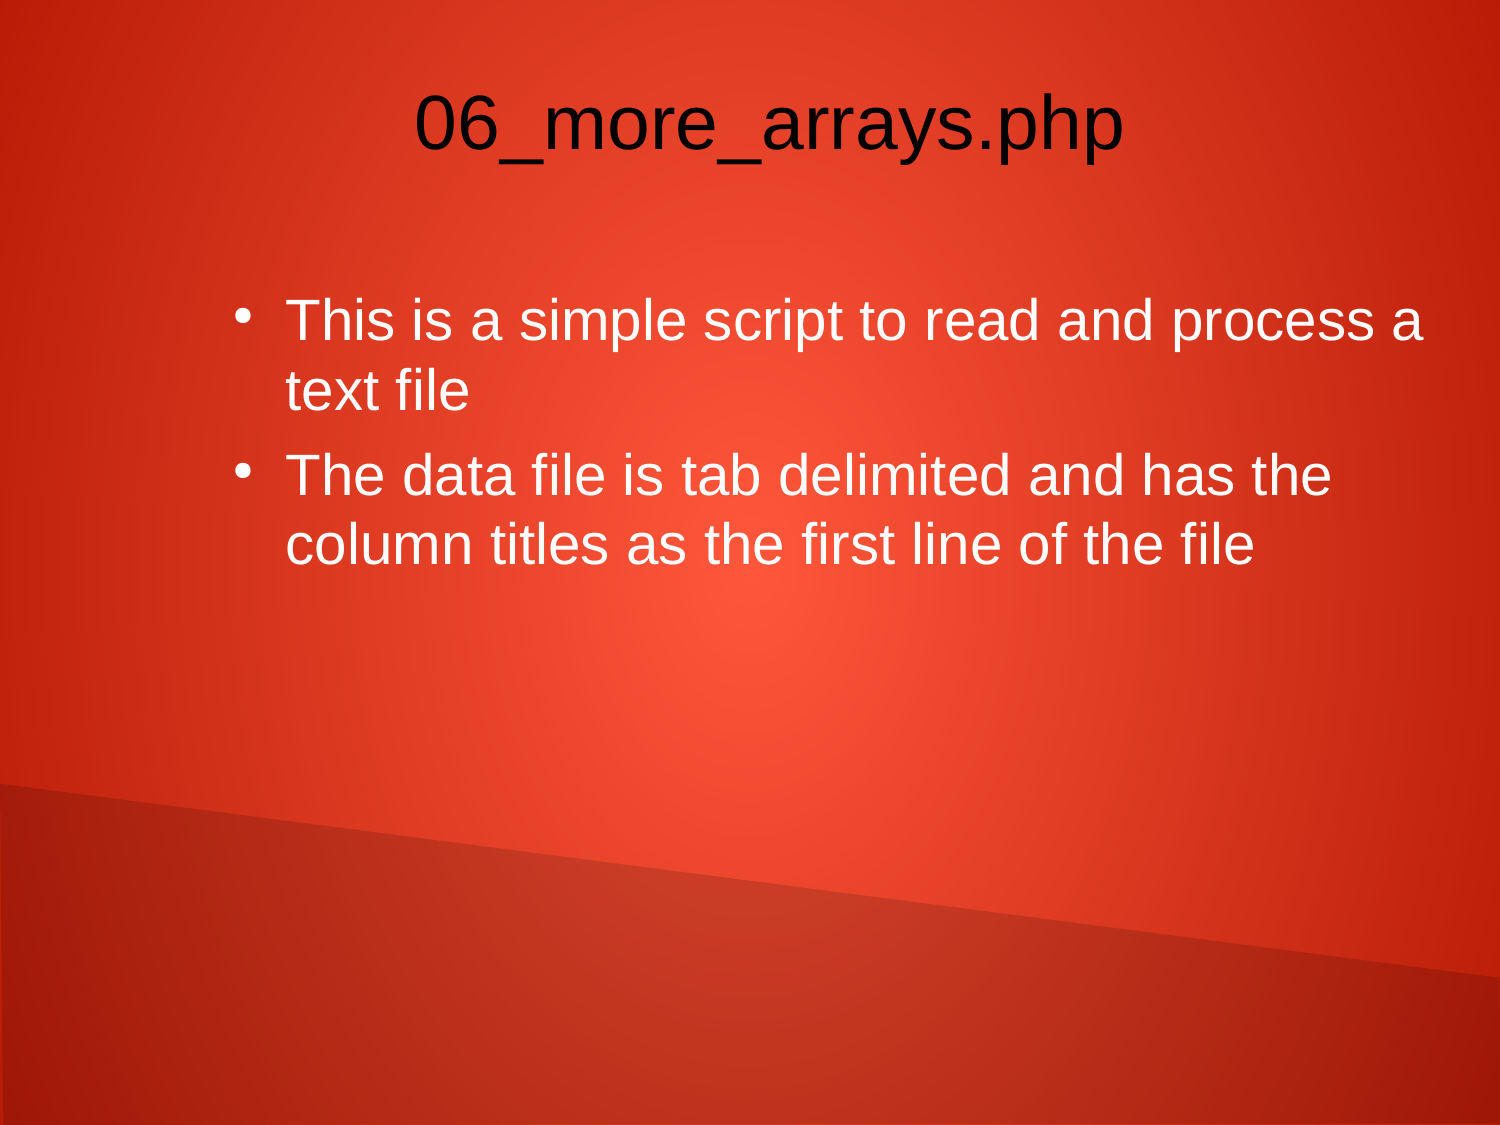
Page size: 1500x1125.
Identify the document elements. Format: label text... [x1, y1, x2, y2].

list This is a simple script to read and process a text file The data file is tab delimited and has the column titles as the first line of the file [200, 275, 1476, 1026]
title 06_more_arrays.php [24, 24, 1488, 213]
